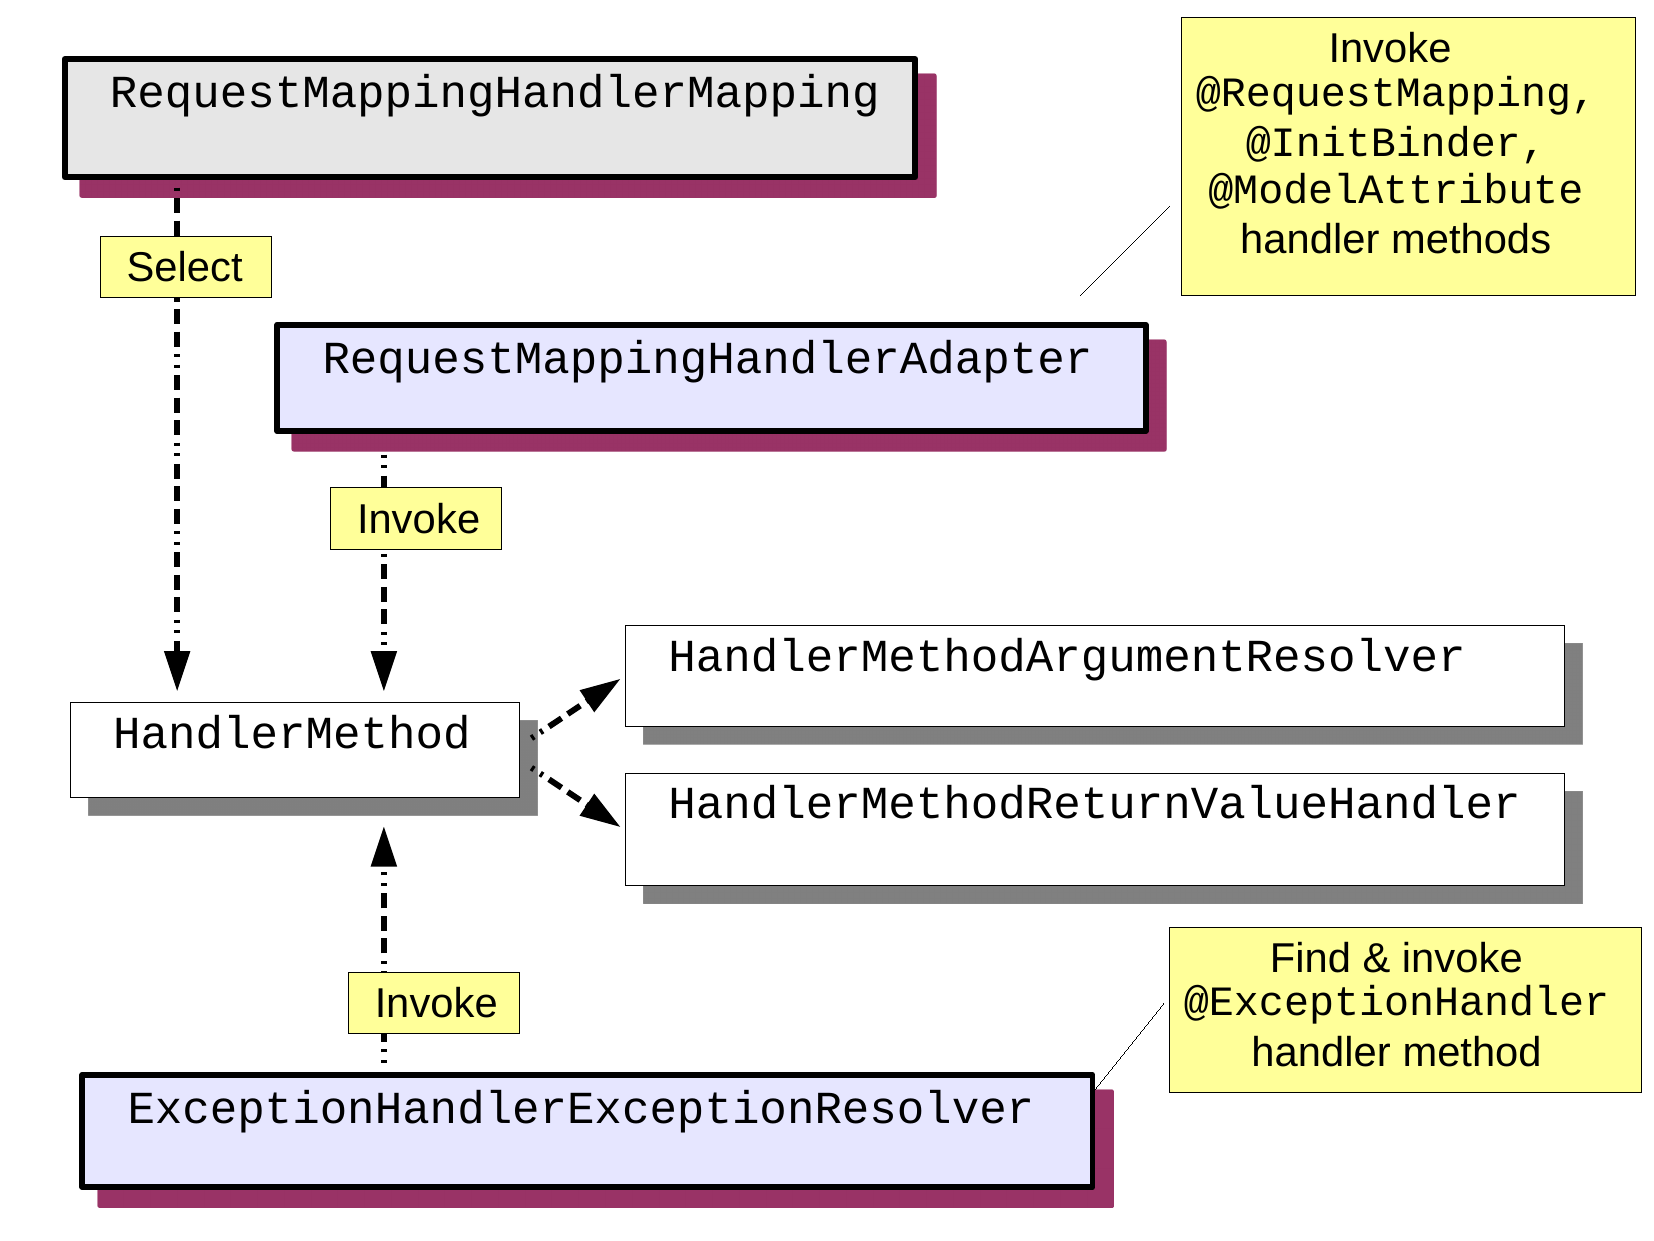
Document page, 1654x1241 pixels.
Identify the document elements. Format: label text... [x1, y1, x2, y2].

text_box RequestMappingHandlerAdapter [277, 324, 1146, 432]
text_box Find & invoke @ExceptionHandler handler method [1169, 927, 1642, 1093]
text_box Invoke [348, 972, 520, 1034]
text_box Invoke [330, 487, 502, 550]
text_box HandlerMethodReturnValueHandler [625, 773, 1565, 886]
text_box RequestMappingHandlerMapping [64, 59, 916, 178]
text_box Select [100, 236, 272, 298]
text_box HandlerMethod [70, 702, 520, 798]
text_box ExceptionHandlerExceptionResolver [82, 1074, 1093, 1188]
text_box Invoke @RequestMapping, @InitBinder, @ModelAttribute handler methods [1181, 17, 1636, 296]
text_box HandlerMethodArgumentResolver [625, 625, 1565, 727]
